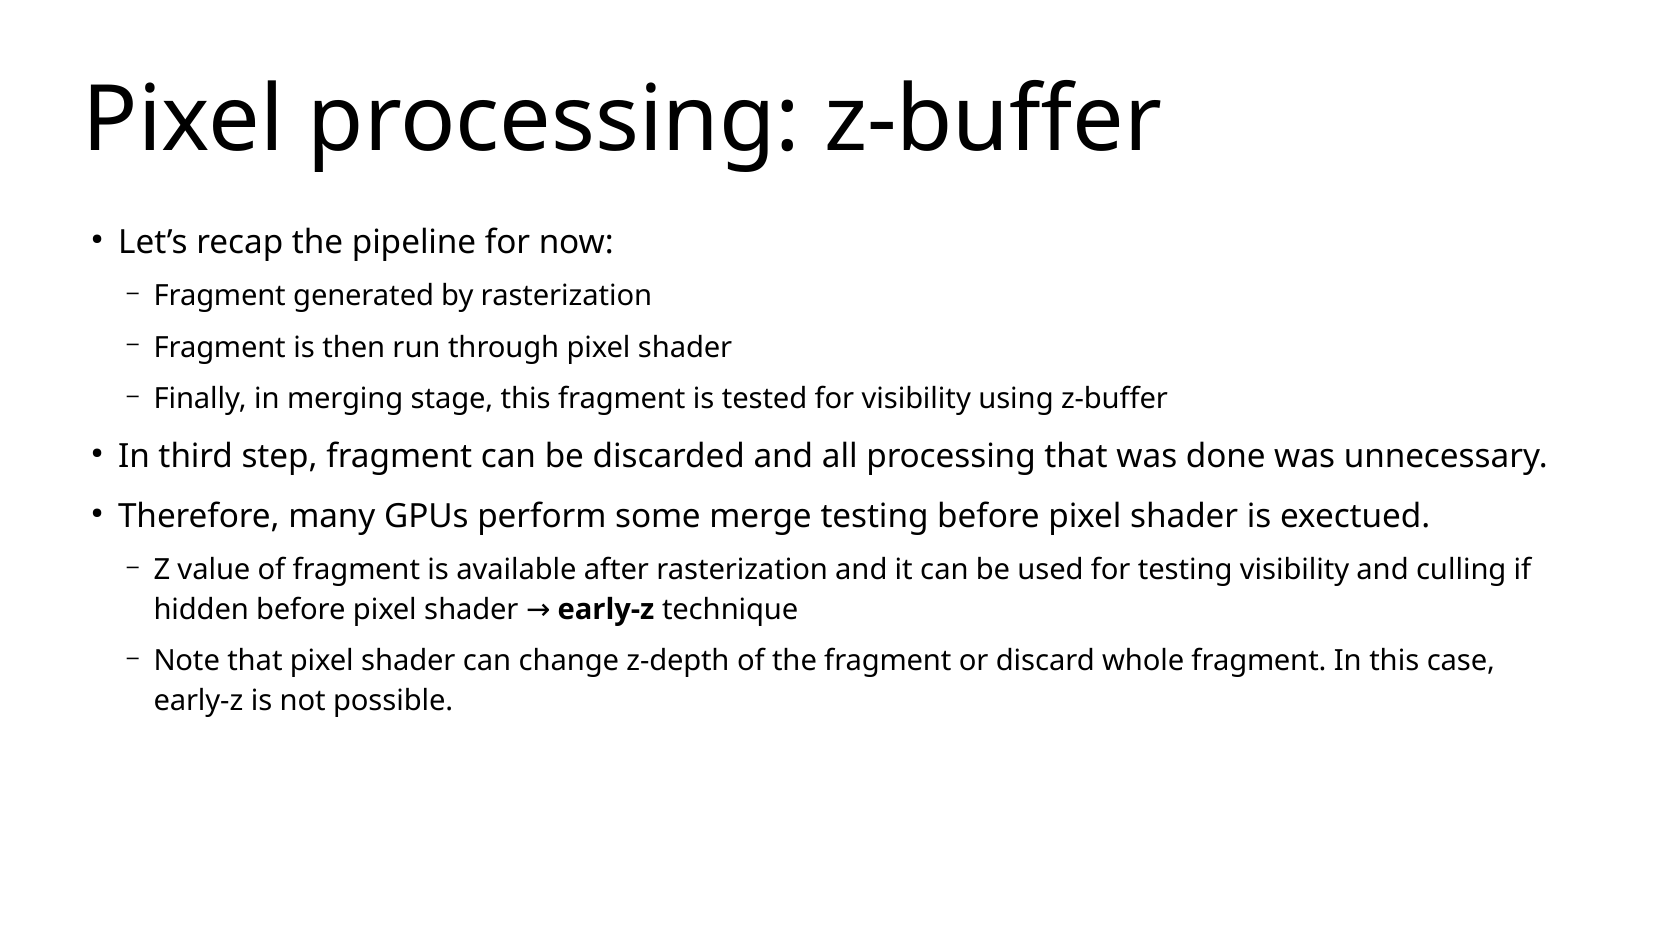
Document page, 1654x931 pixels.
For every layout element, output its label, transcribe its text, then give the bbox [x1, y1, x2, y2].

list Let’s recap the pipeline for now: Fragment generated by rasterization Fragment is then run through pixel shader Finally, in merging stage, this fragment is tested for visibility using z-buffer In third step, fragment can be discarded and all processing that was done was unnecessary. Therefore, many GPUs perform some merge testing before pixel shader is exectued. Z value of fragment is available after rasterization and it can be used for testing visibility and culling if hidden before pixel shader → early-z technique Note that pixel shader can change z-depth of the fragment or discard whole fragment. In this case, early-z is not possible. [82, 217, 1571, 758]
title Pixel processing: z-buffer [82, 37, 1571, 193]
